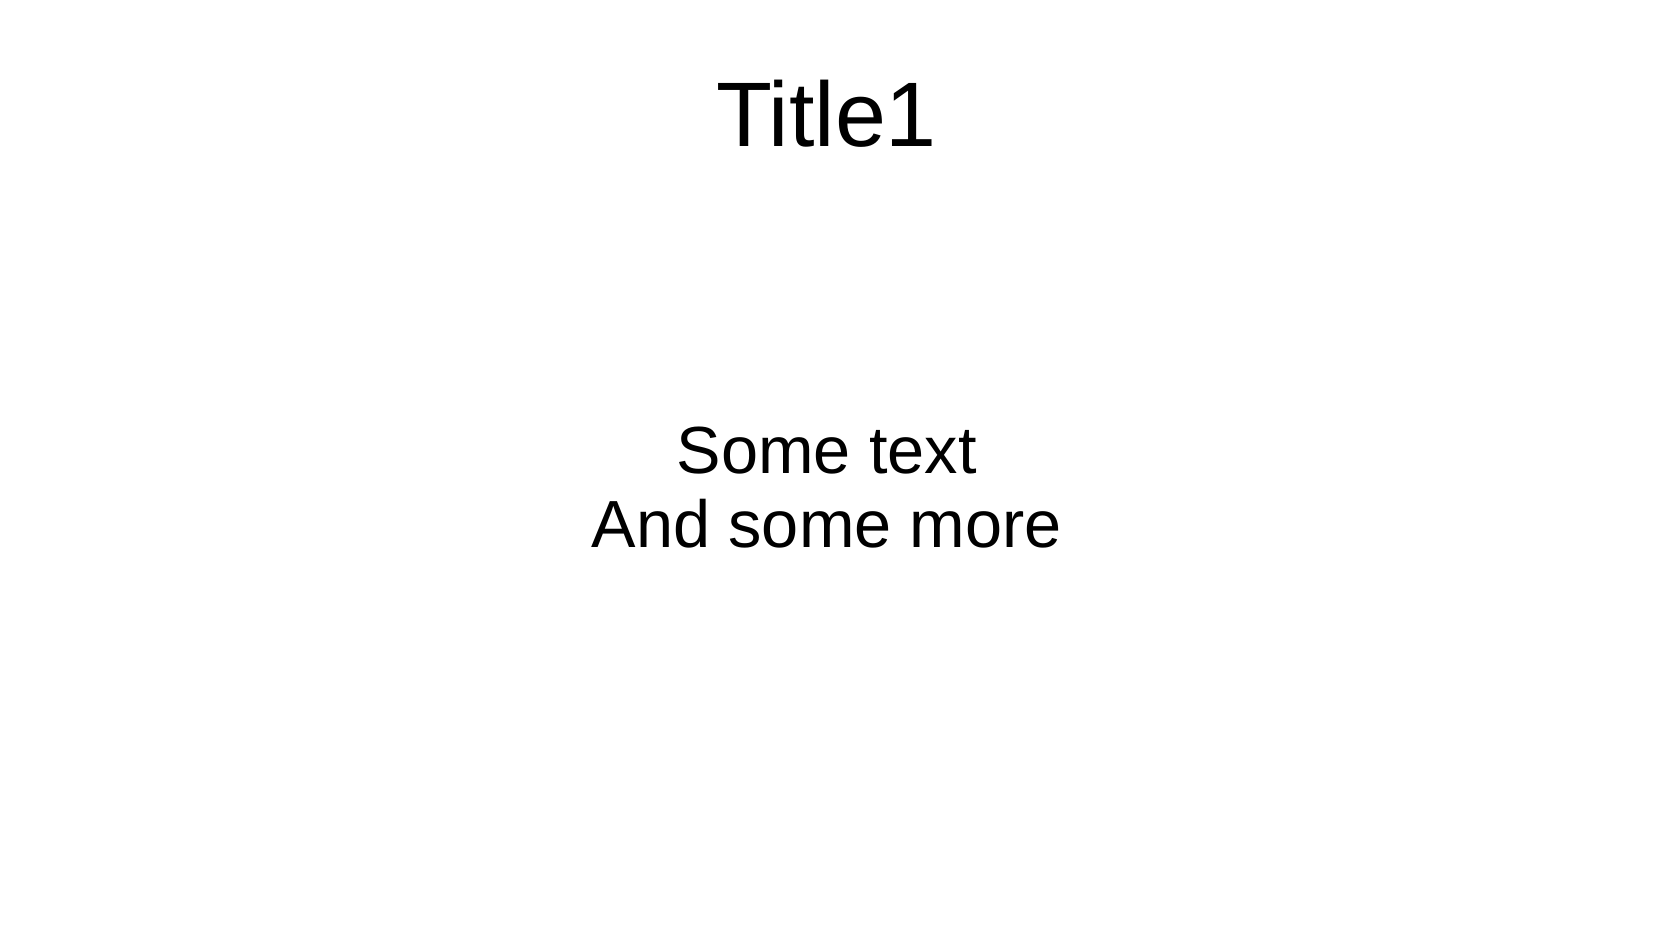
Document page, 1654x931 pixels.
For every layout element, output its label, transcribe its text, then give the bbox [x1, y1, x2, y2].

title Title1 [82, 37, 1571, 193]
subtitle Some text And some more [82, 217, 1571, 758]
